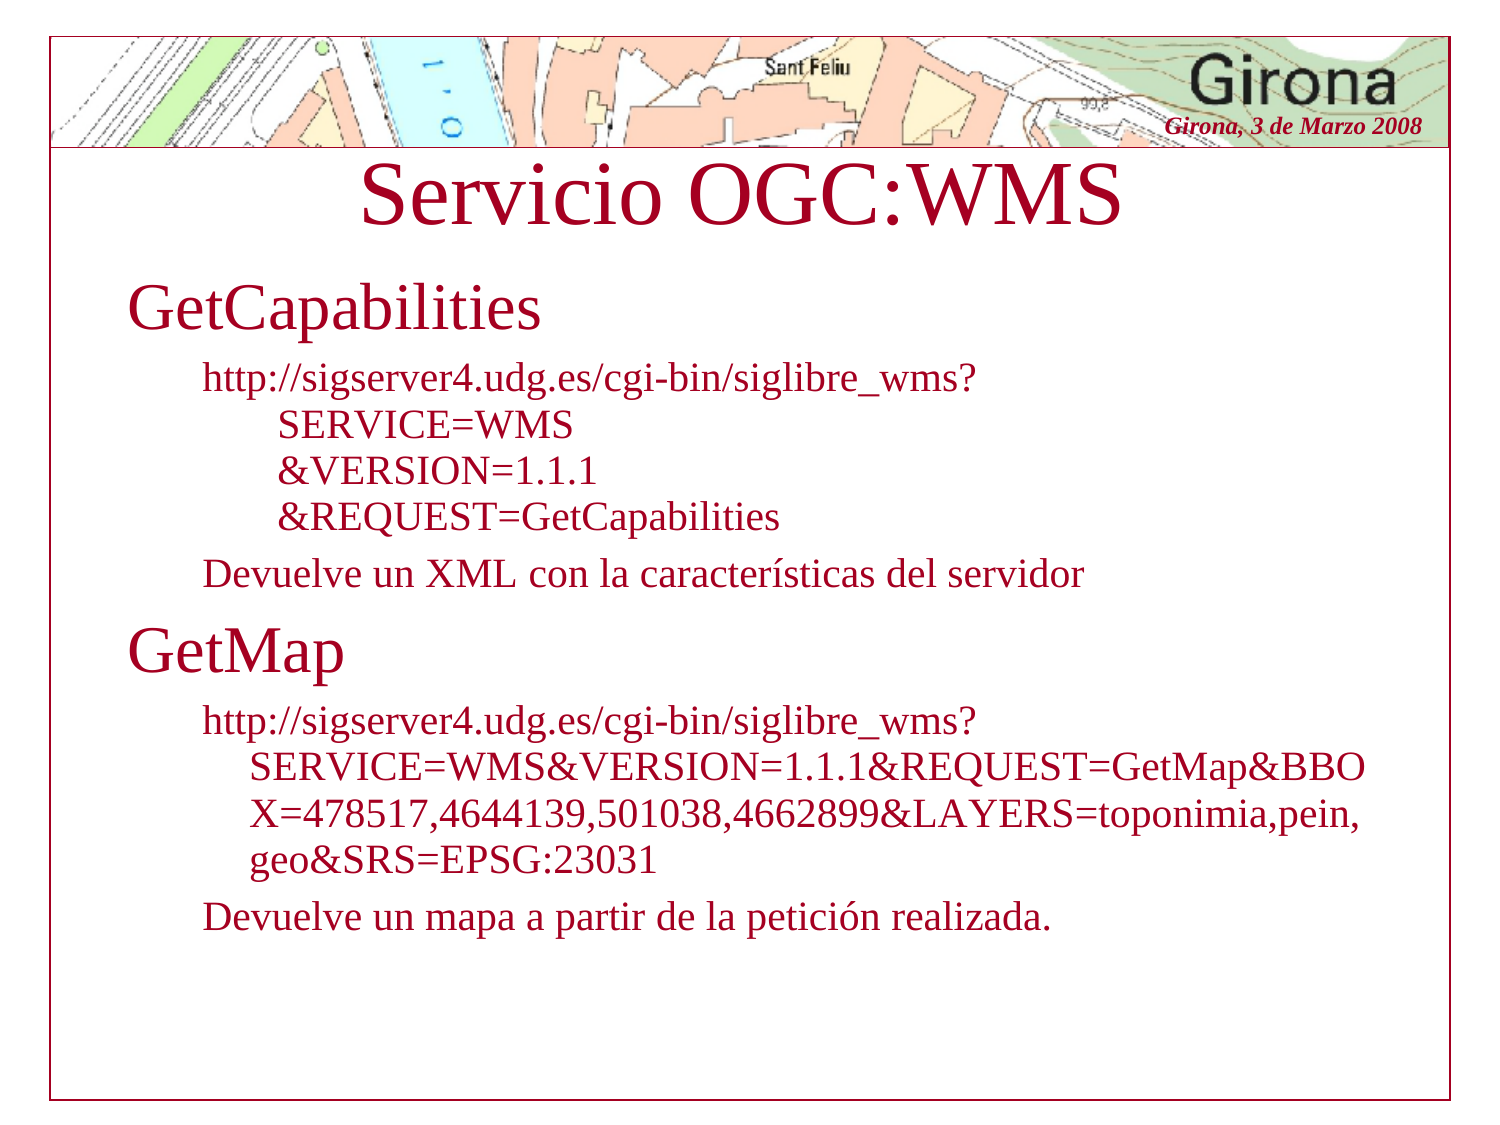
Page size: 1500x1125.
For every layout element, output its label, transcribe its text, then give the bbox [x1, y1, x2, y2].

title Servicio OGC:WMS [111, 131, 1374, 257]
picture [1310, 120, 1316, 131]
list GetCapabilities http://sigserver4.udg.es/cgi-bin/siglibre_wms? SERVICE=WMS &VERSION=1.1.1 &REQUEST=GetCapabilities Devuelve un XML con la características del servidor GetMap http://sigserver4.udg.es/cgi-bin/siglibre_wms?SERVICE=WMS&VERSION=1.1.1&REQUEST=GetMap&BBOX=478517,4644139,501038,4662899&LAYERS=toponimia,pein,geo&SRS=EPSG:23031 Devuelve un mapa a partir de la petición realizada. [112, 262, 1388, 1001]
picture [1338, 124, 1348, 131]
picture [51, 37, 1448, 147]
